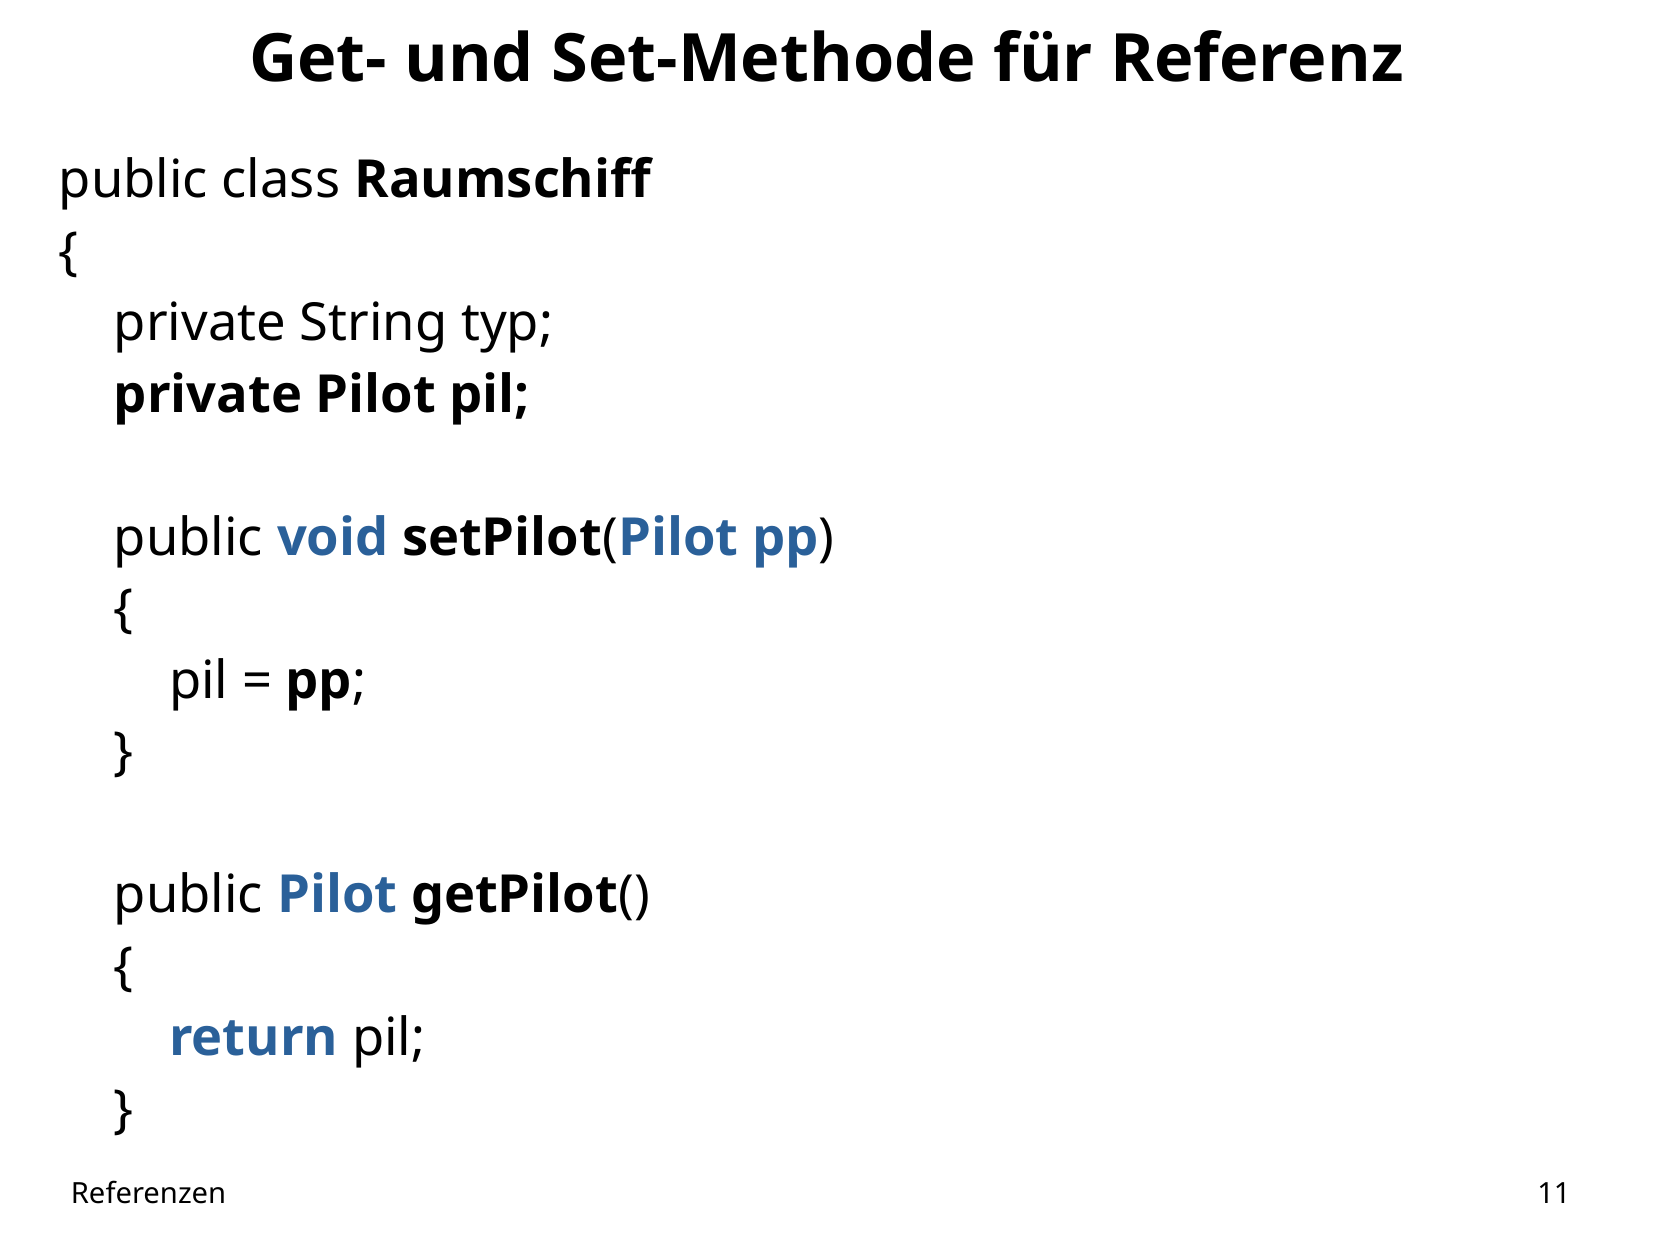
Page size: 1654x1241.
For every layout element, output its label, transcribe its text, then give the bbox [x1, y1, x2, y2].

list public class Raumschiff { private String typ; private Pilot pil; public void setPilot(Pilot pp) { pil = pp; } public Pilot getPilot() { return pil; } [59, 141, 1630, 1146]
title Get- und Set-Methode für Referenz [0, 5, 1654, 107]
